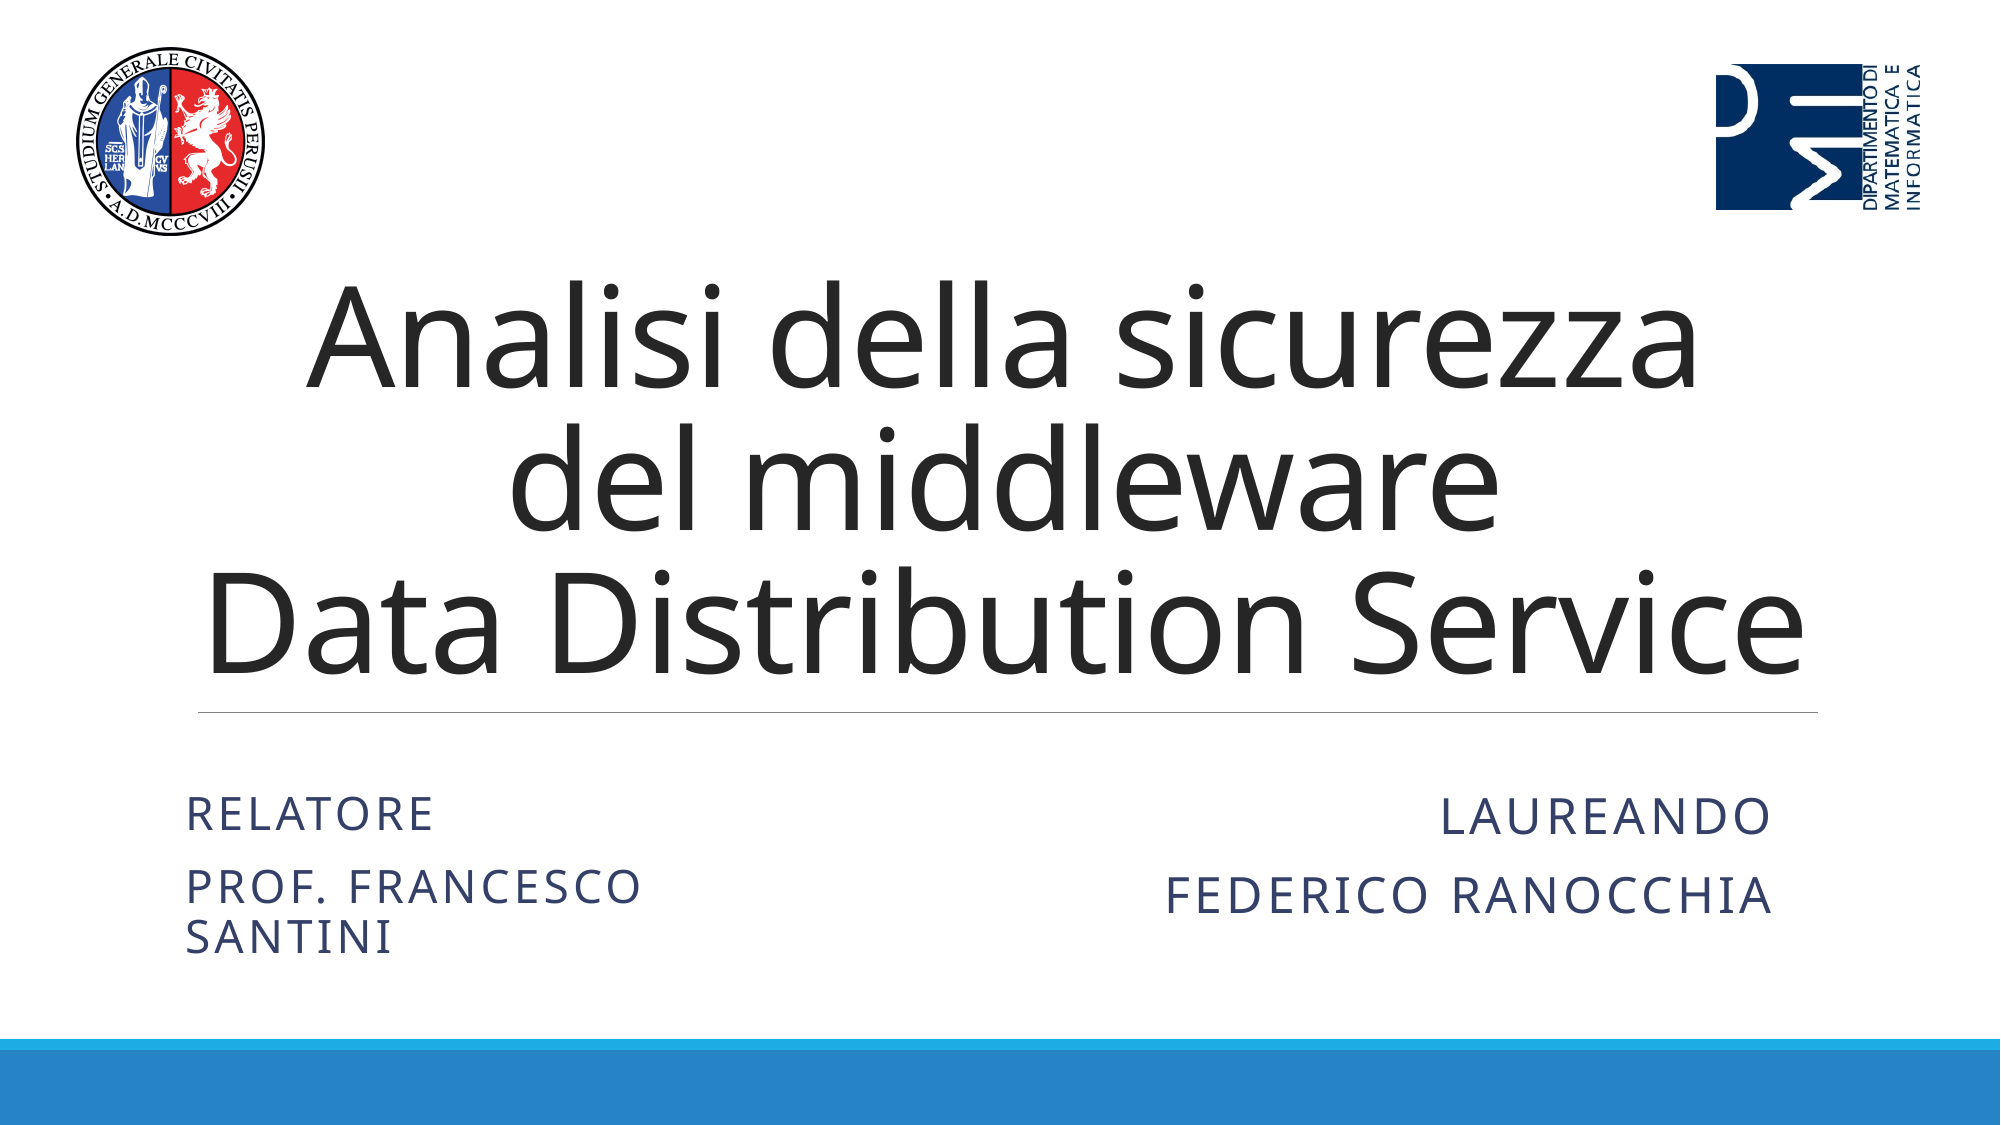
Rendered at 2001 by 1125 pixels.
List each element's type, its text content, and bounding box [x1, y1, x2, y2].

picture [76, 47, 265, 236]
text_box Laureando Federico Ranocchia [1149, 783, 1831, 972]
picture [1716, 35, 1920, 238]
title Analisi della sicurezza del middleware Data Distribution Service [180, 124, 1831, 710]
subtitle Relatore Prof. Francesco Santini [170, 783, 851, 972]
